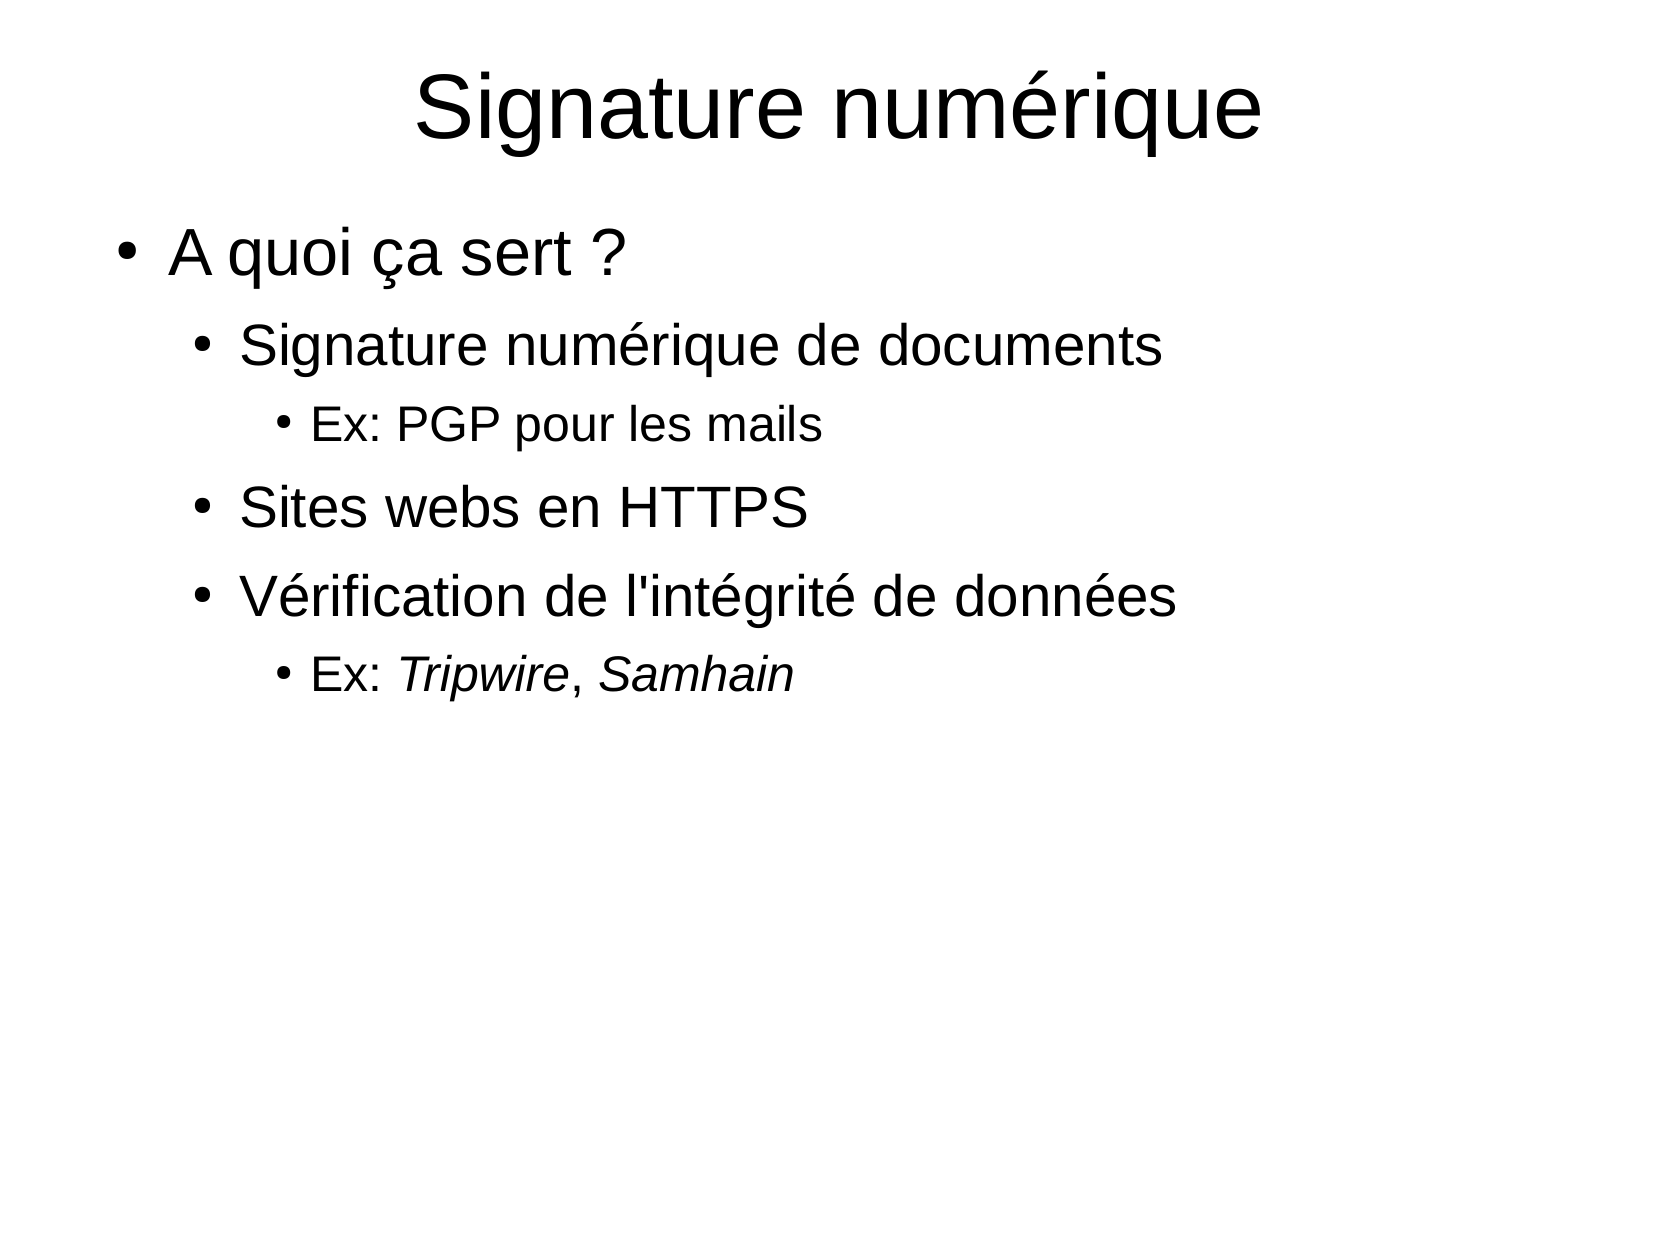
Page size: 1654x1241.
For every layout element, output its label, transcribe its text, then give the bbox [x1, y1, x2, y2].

list A quoi ça sert ? Signature numérique de documents Ex: PGP pour les mails Sites webs en HTTPS Vérification de l'intégrité de données Ex: Tripwire, Samhain [97, 214, 1586, 1127]
title Signature numérique [247, 32, 1433, 181]
